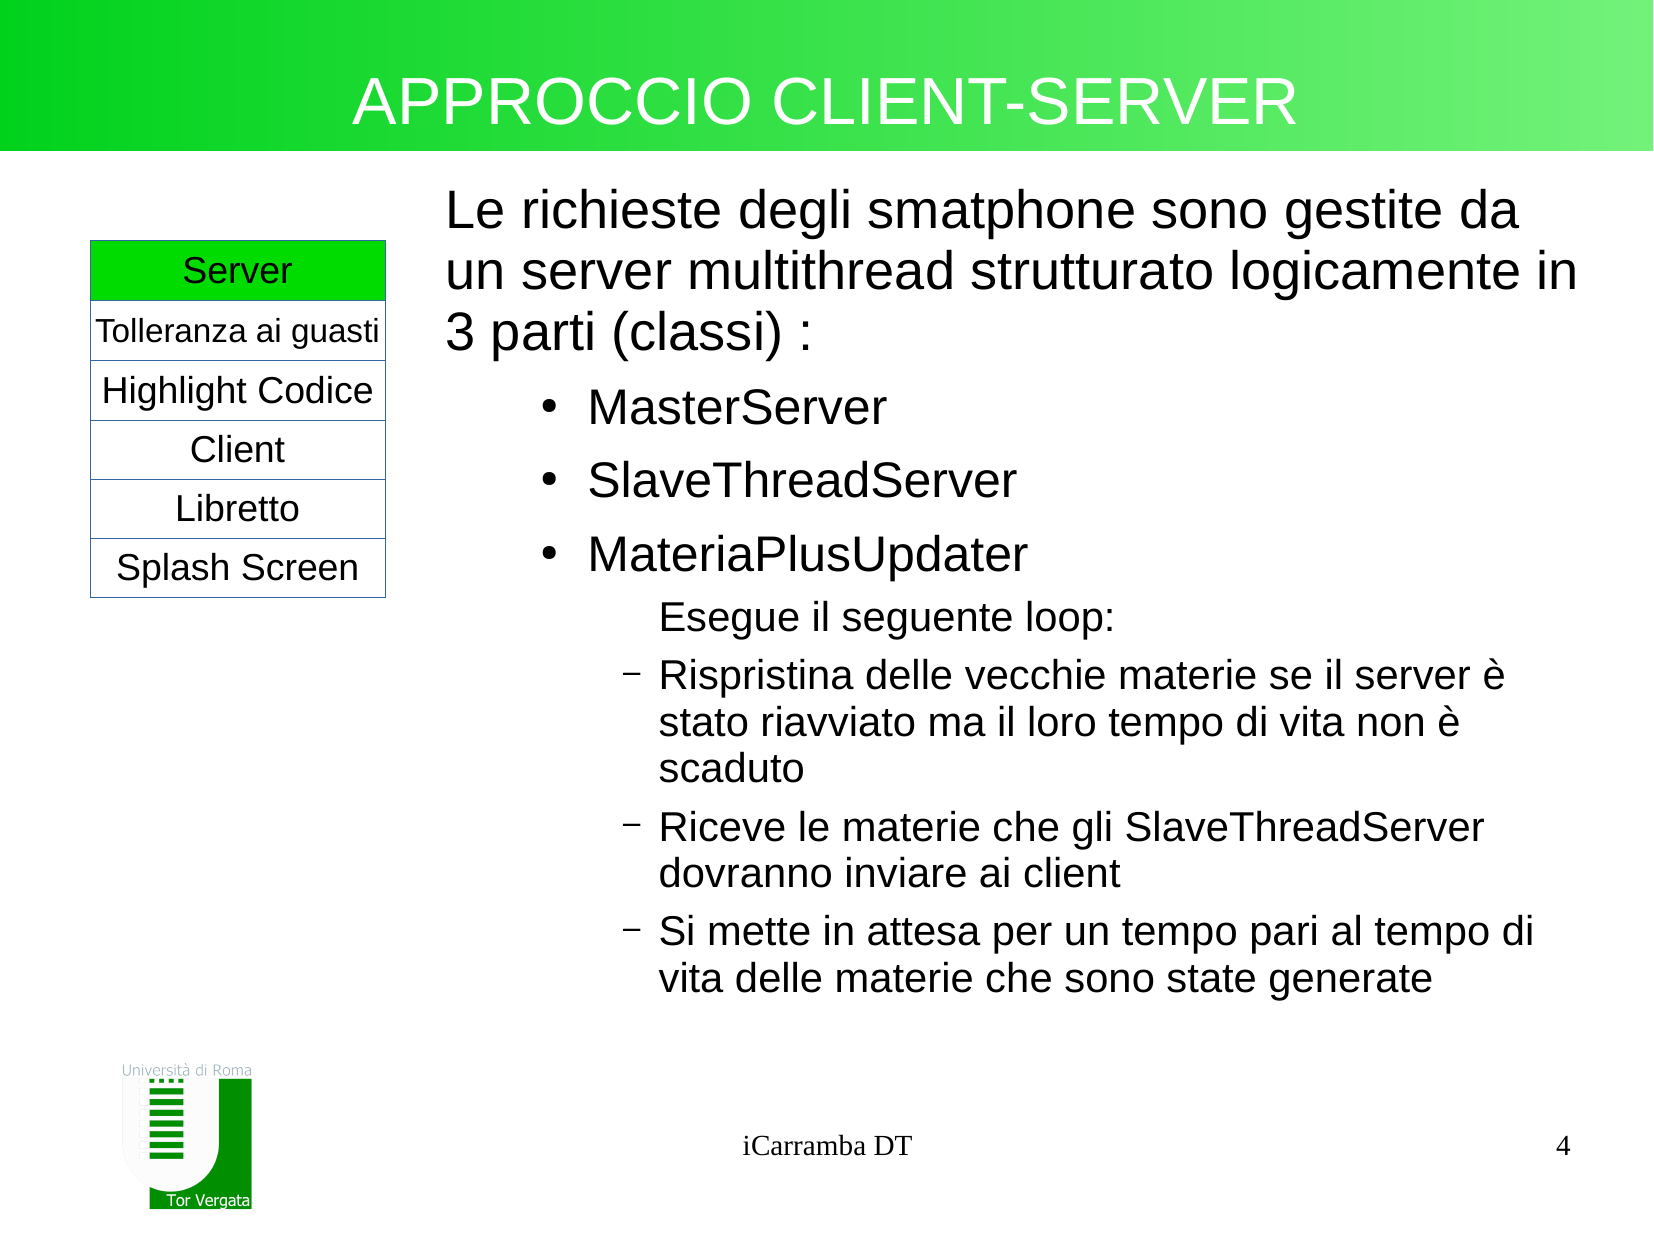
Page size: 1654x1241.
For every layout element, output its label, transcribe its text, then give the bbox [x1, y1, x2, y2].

text_box Libretto [90, 479, 386, 538]
text_box Tolleranza ai guasti [90, 300, 386, 360]
title APPROCCIO CLIENT-SERVER [82, 49, 1571, 155]
text_box Splash Screen [90, 538, 386, 598]
text_box Server [90, 240, 386, 300]
text_box Highlight Codice [90, 360, 386, 420]
picture [120, 1061, 256, 1215]
text_box Client [90, 420, 386, 479]
list Le richieste degli smatphone sono gestite da un server multithread strutturato logicamente in 3 parti (classi) : MasterServer SlaveThreadServer MateriaPlusUpdater Esegue il seguente loop: Rispristina delle vecchie materie se il server è stato riavviato ma il loro tempo di vita non è scaduto Riceve le materie che gli SlaveThreadServer dovranno inviare ai client Si mette in attesa per un tempo pari al tempo di vita delle materie che sono state generate [375, 180, 1591, 1051]
